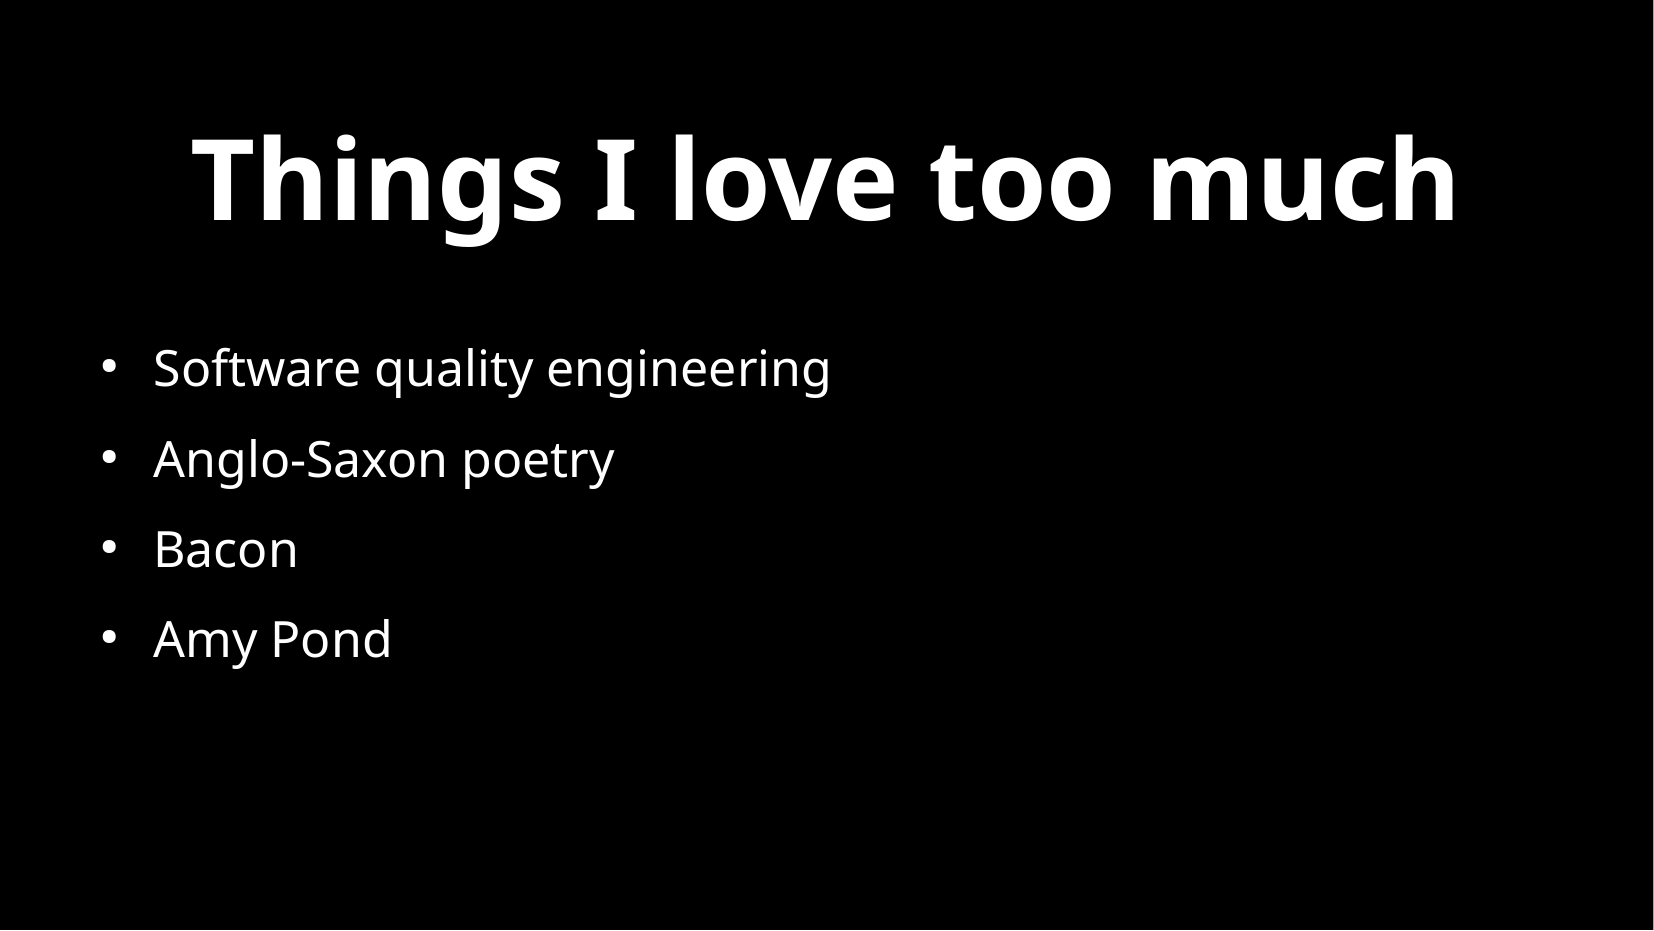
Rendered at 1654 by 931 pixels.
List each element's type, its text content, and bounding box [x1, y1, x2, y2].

title Things I love too much [82, 35, 1571, 319]
list Software quality engineering Anglo-Saxon poetry Bacon Amy Pond [82, 333, 1538, 873]
